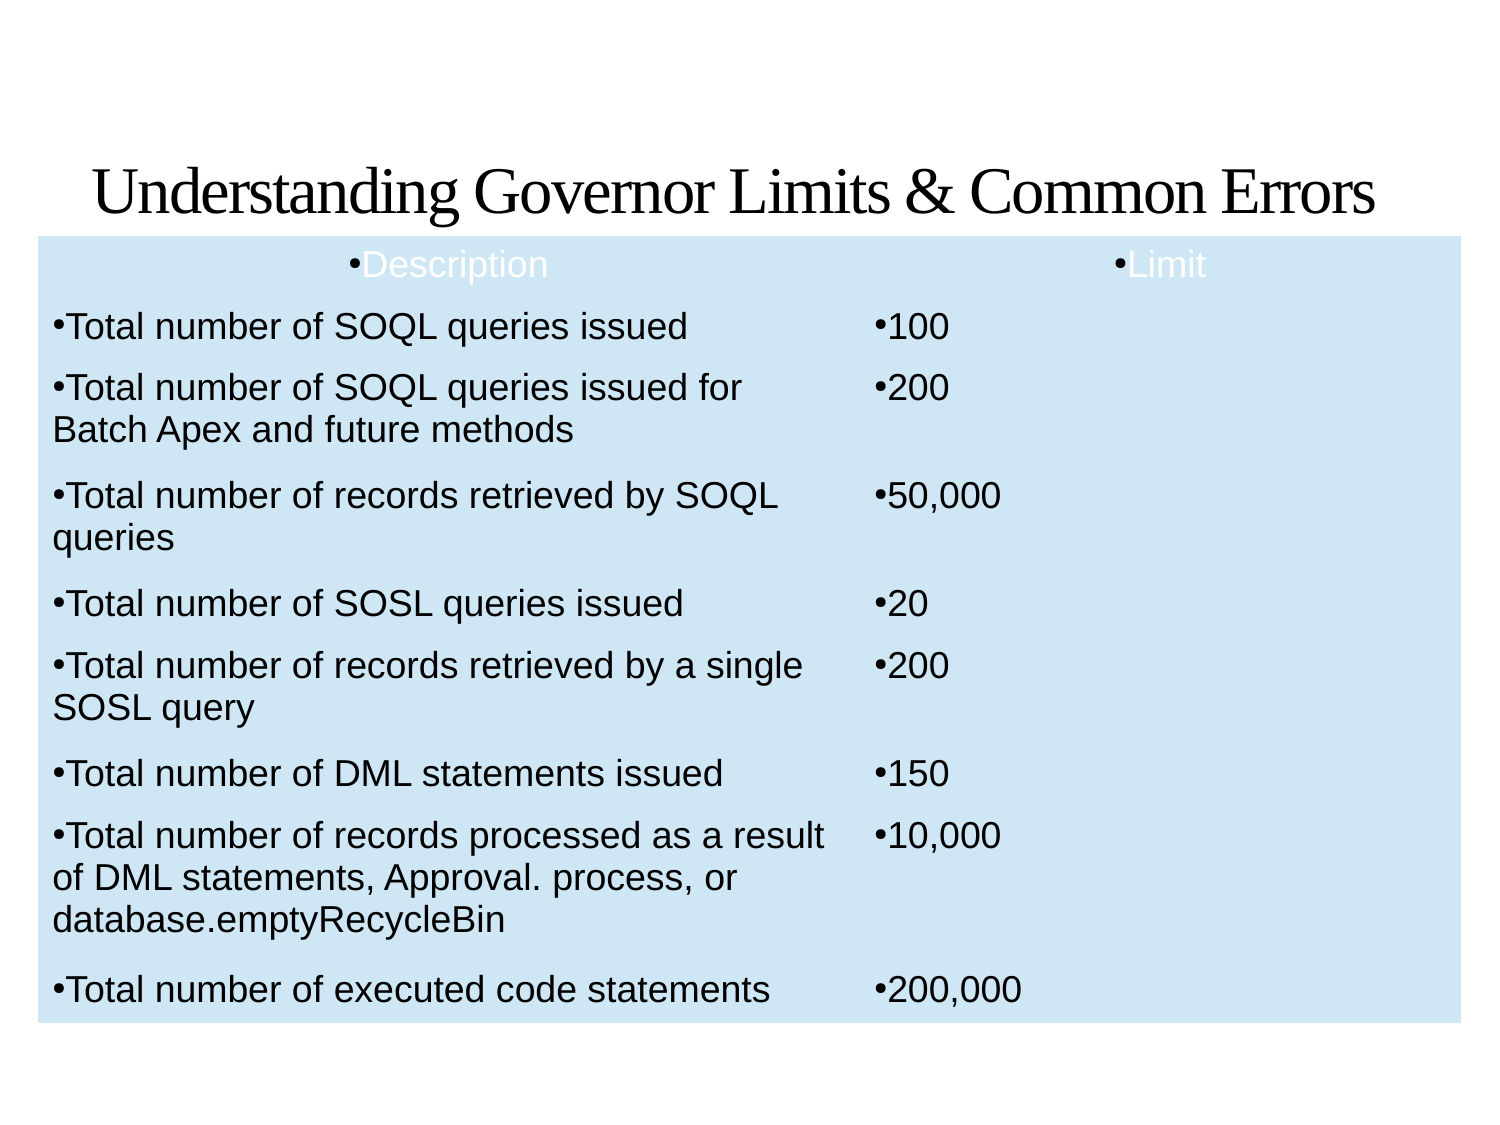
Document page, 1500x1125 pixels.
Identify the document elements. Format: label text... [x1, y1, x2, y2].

table_cell 200 [859, 637, 1461, 745]
title Understanding Governor Limits & Common Errors [76, 137, 1427, 236]
table_cell 100 [859, 298, 1461, 360]
table_cell Total number of SOSL queries issued [38, 576, 859, 637]
table_cell 200 [859, 360, 1461, 468]
table_cell Total number of DML statements issued [38, 745, 859, 807]
table_cell 150 [859, 745, 1461, 807]
table_header Description [38, 236, 859, 298]
table_cell 10,000 [859, 807, 1461, 961]
table_cell Total number of records processed as a result of DML statements, Approval. process, or database.emptyRecycleBin [38, 807, 859, 961]
table_cell Total number of records retrieved by SOQL queries [38, 468, 859, 576]
table_cell Total number of executed code statements [38, 961, 859, 1023]
table_cell 50,000 [859, 468, 1461, 576]
table_cell Total number of SOQL queries issued for Batch Apex and future methods [38, 360, 859, 468]
table_cell Total number of records retrieved by a single SOSL query [38, 637, 859, 745]
table_header Limit [859, 236, 1461, 298]
table_cell 200,000 [859, 961, 1461, 1023]
table_cell Total number of SOQL queries issued [38, 298, 859, 360]
table_cell 20 [859, 576, 1461, 637]
